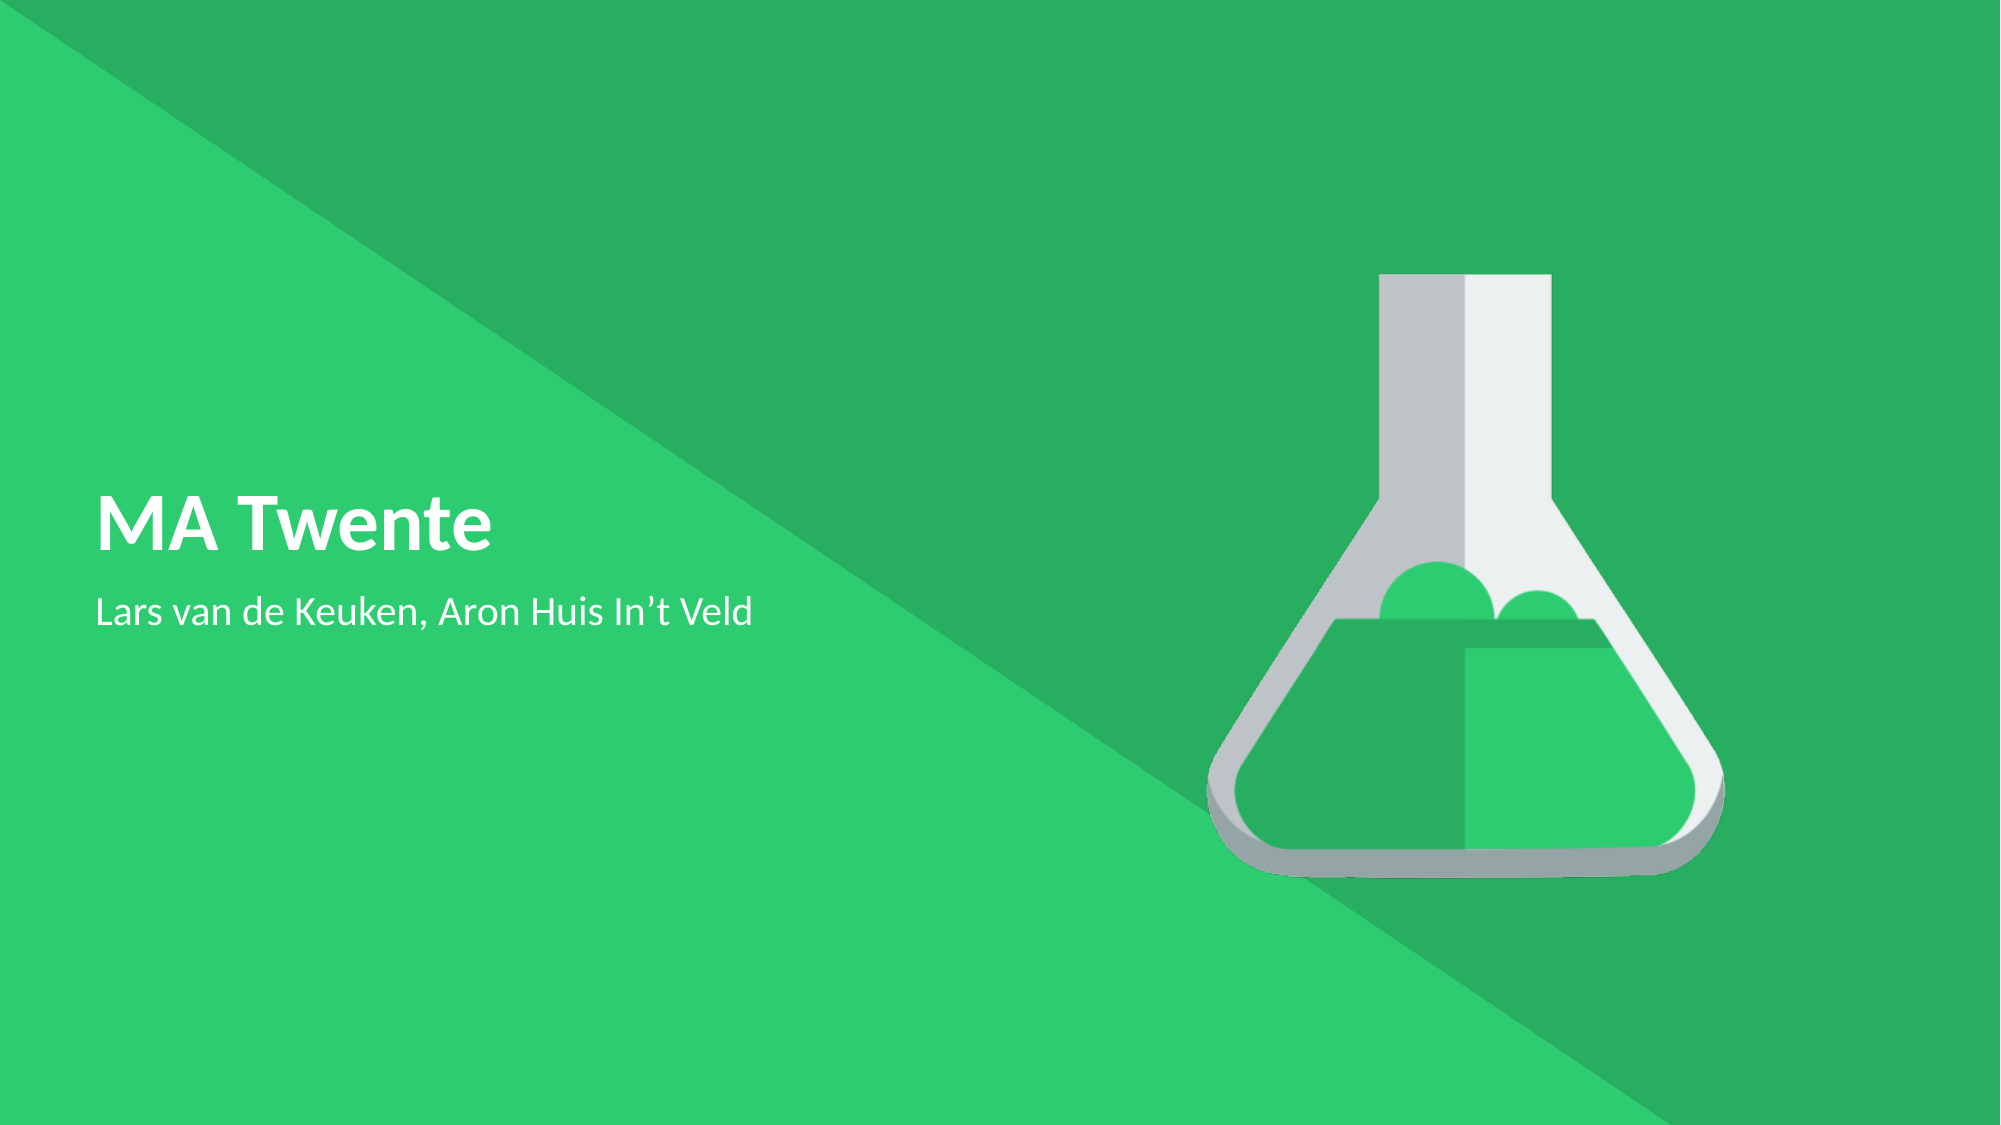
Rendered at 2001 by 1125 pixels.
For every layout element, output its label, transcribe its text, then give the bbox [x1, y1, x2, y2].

subtitle MA Twente Lars van de Keuken, Aron Huis In’t Veld [80, 471, 1001, 916]
picture [1121, 218, 1811, 907]
text_box [0, 0, 2000, 1125]
